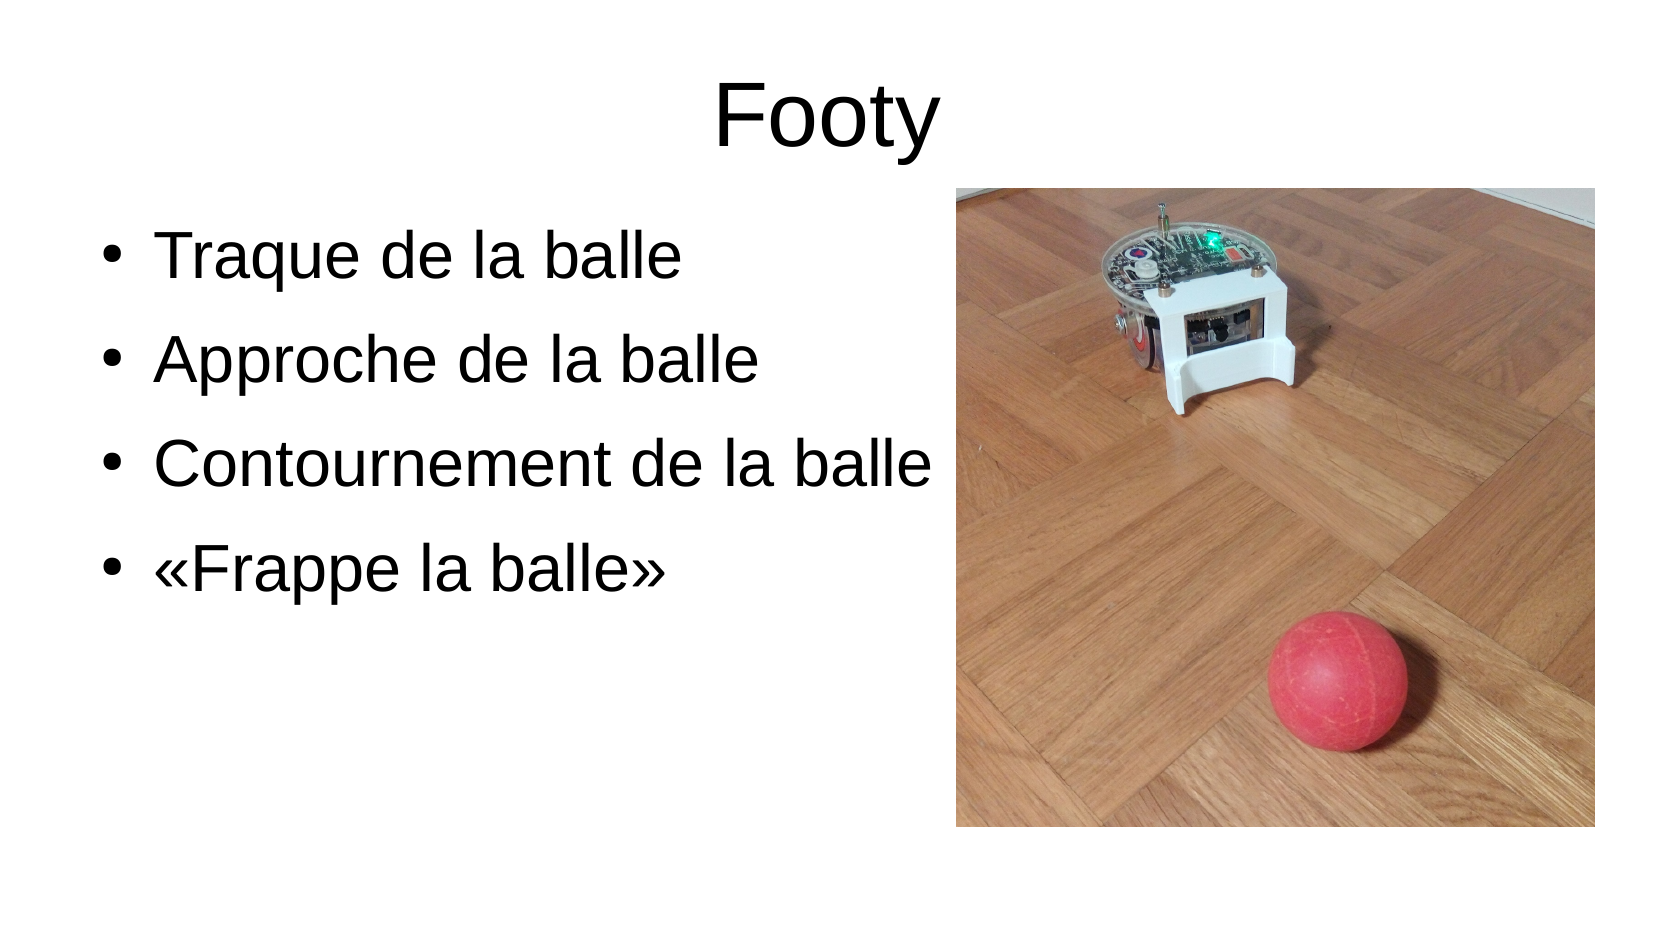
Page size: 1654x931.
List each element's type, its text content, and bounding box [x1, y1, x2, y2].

title Footy [82, 37, 1571, 193]
picture [956, 188, 1595, 827]
list Traque de la balle Approche de la balle Contournement de la balle «Frappe la balle» [82, 217, 956, 758]
